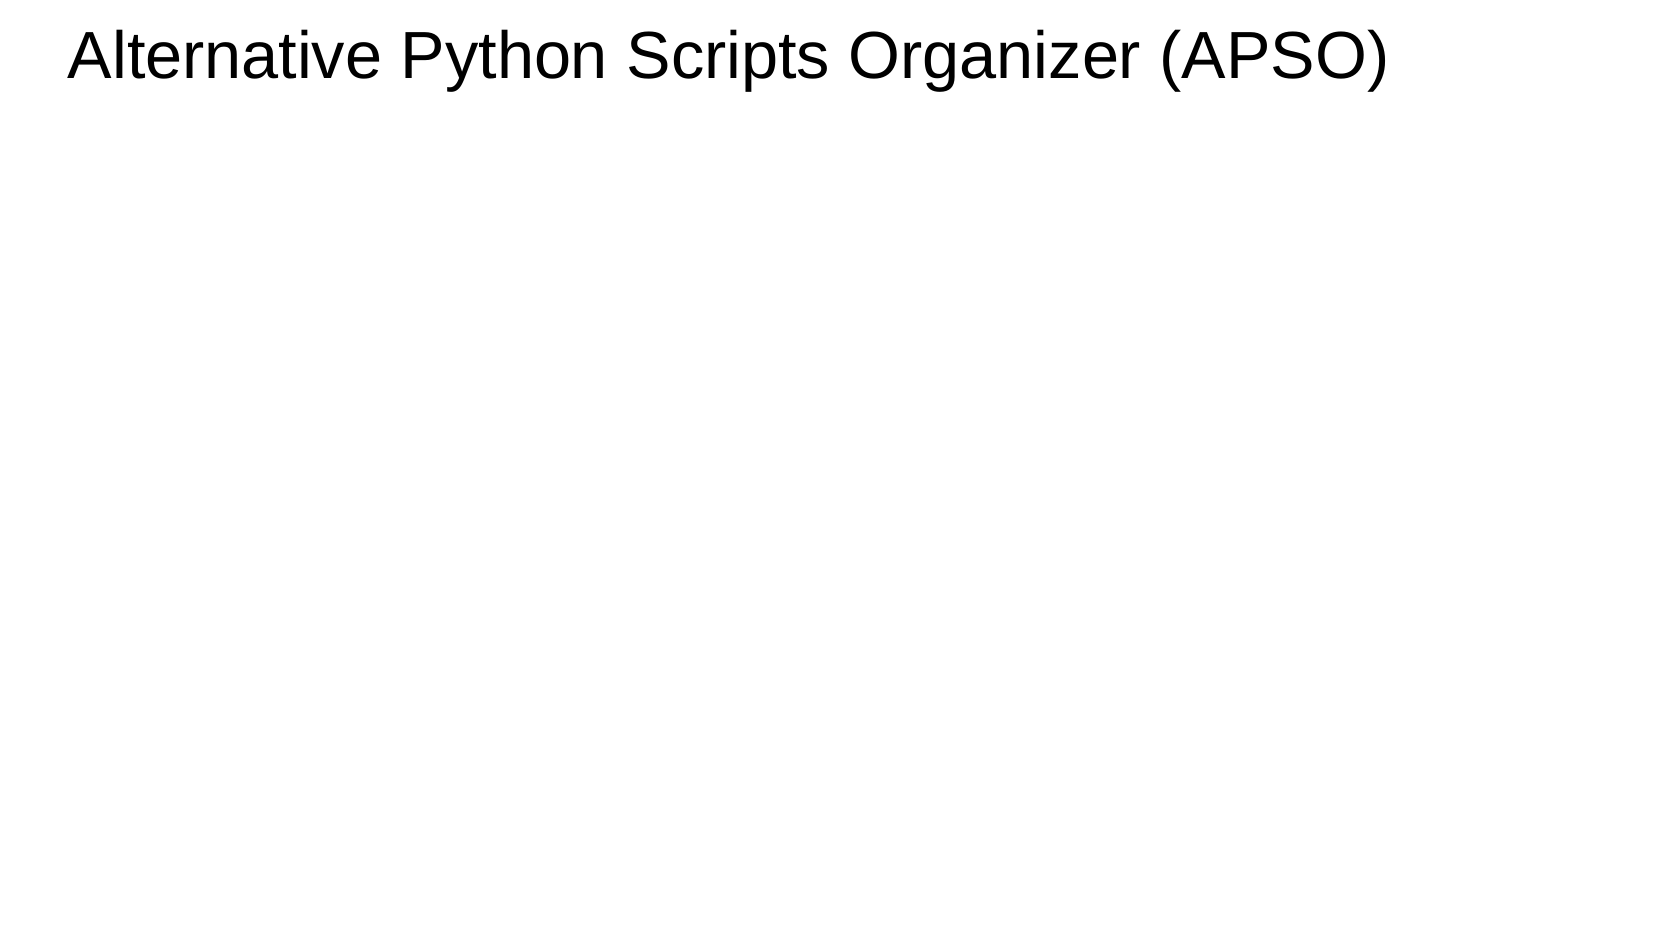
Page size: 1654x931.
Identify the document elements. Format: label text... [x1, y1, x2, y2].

subtitle Alternative Python Scripts Organizer (APSO) [67, 17, 1557, 275]
